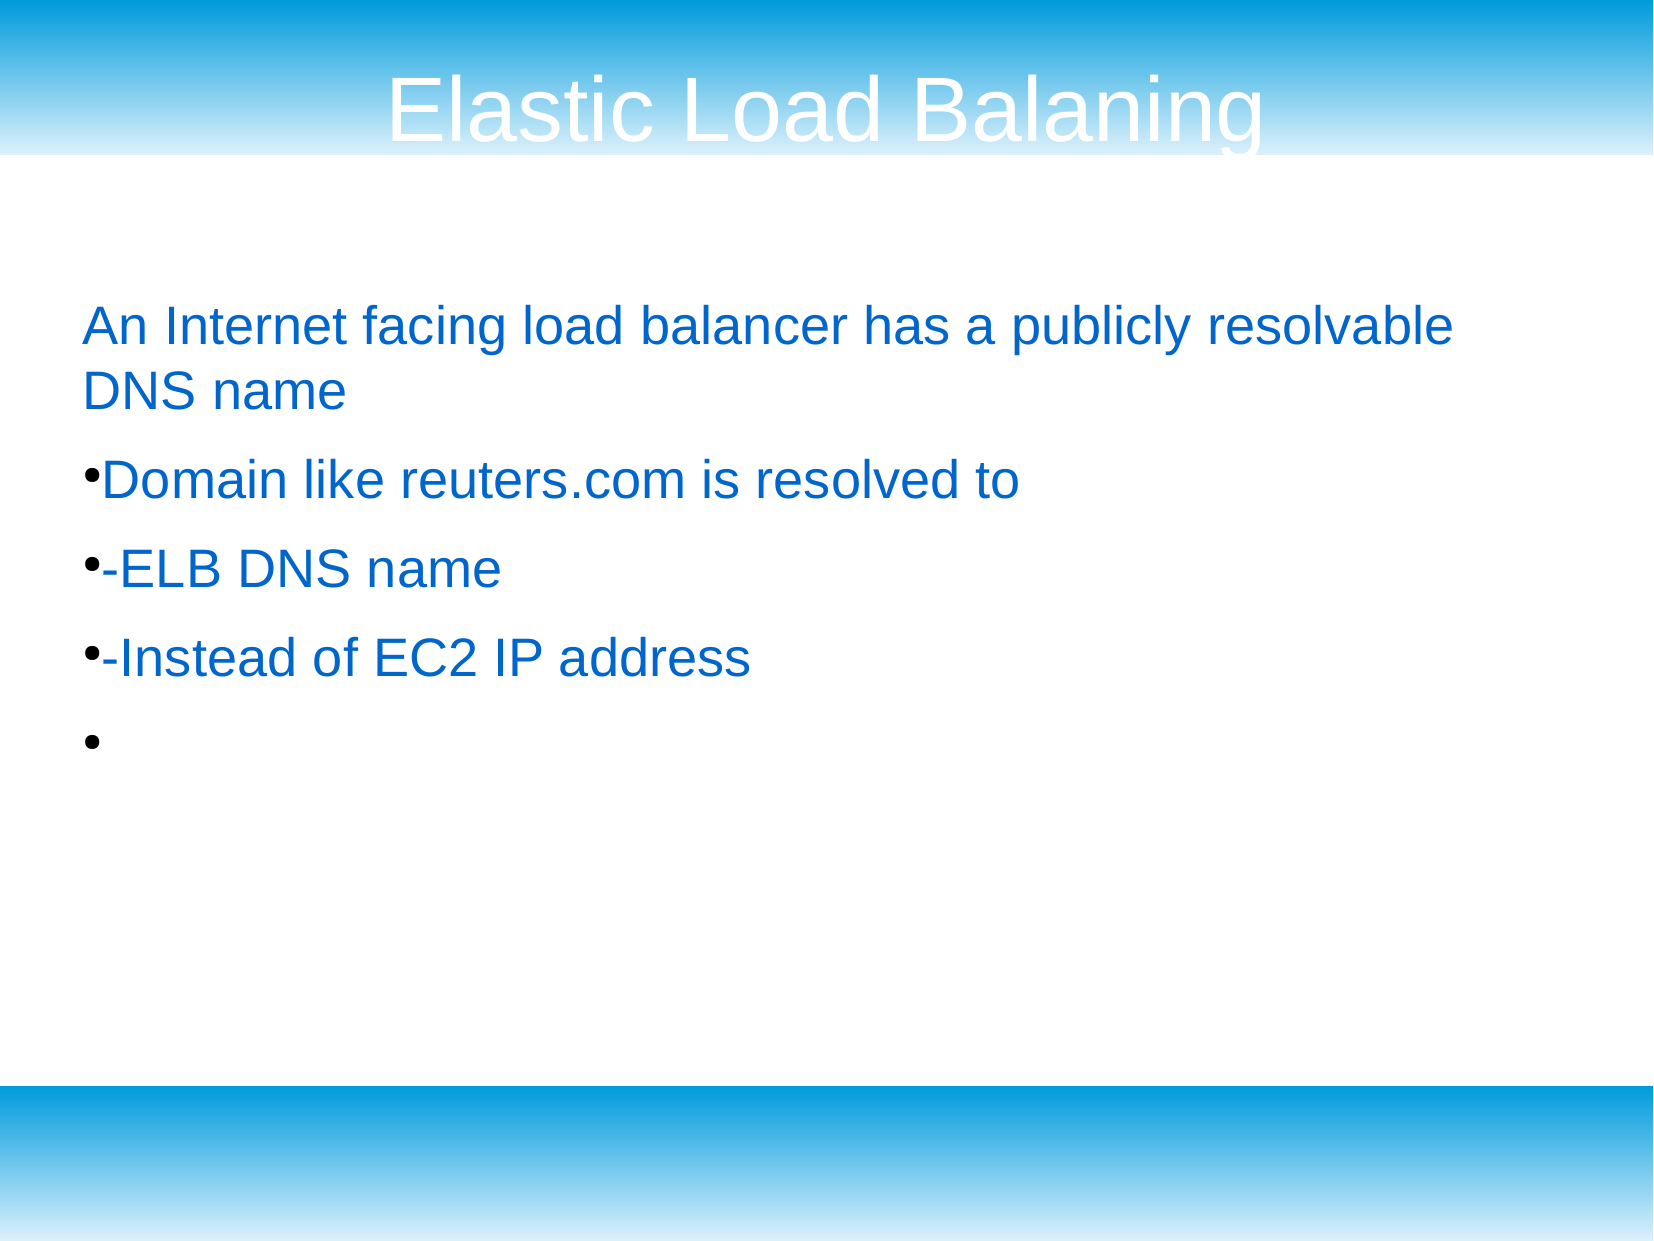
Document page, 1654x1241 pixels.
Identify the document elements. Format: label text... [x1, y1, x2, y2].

list An Internet facing load balancer has a publicly resolvable DNS name Domain like reuters.com is resolved to -ELB DNS name -Instead of EC2 IP address [82, 290, 1571, 1010]
title Elastic Load Balaning [82, 49, 1571, 155]
